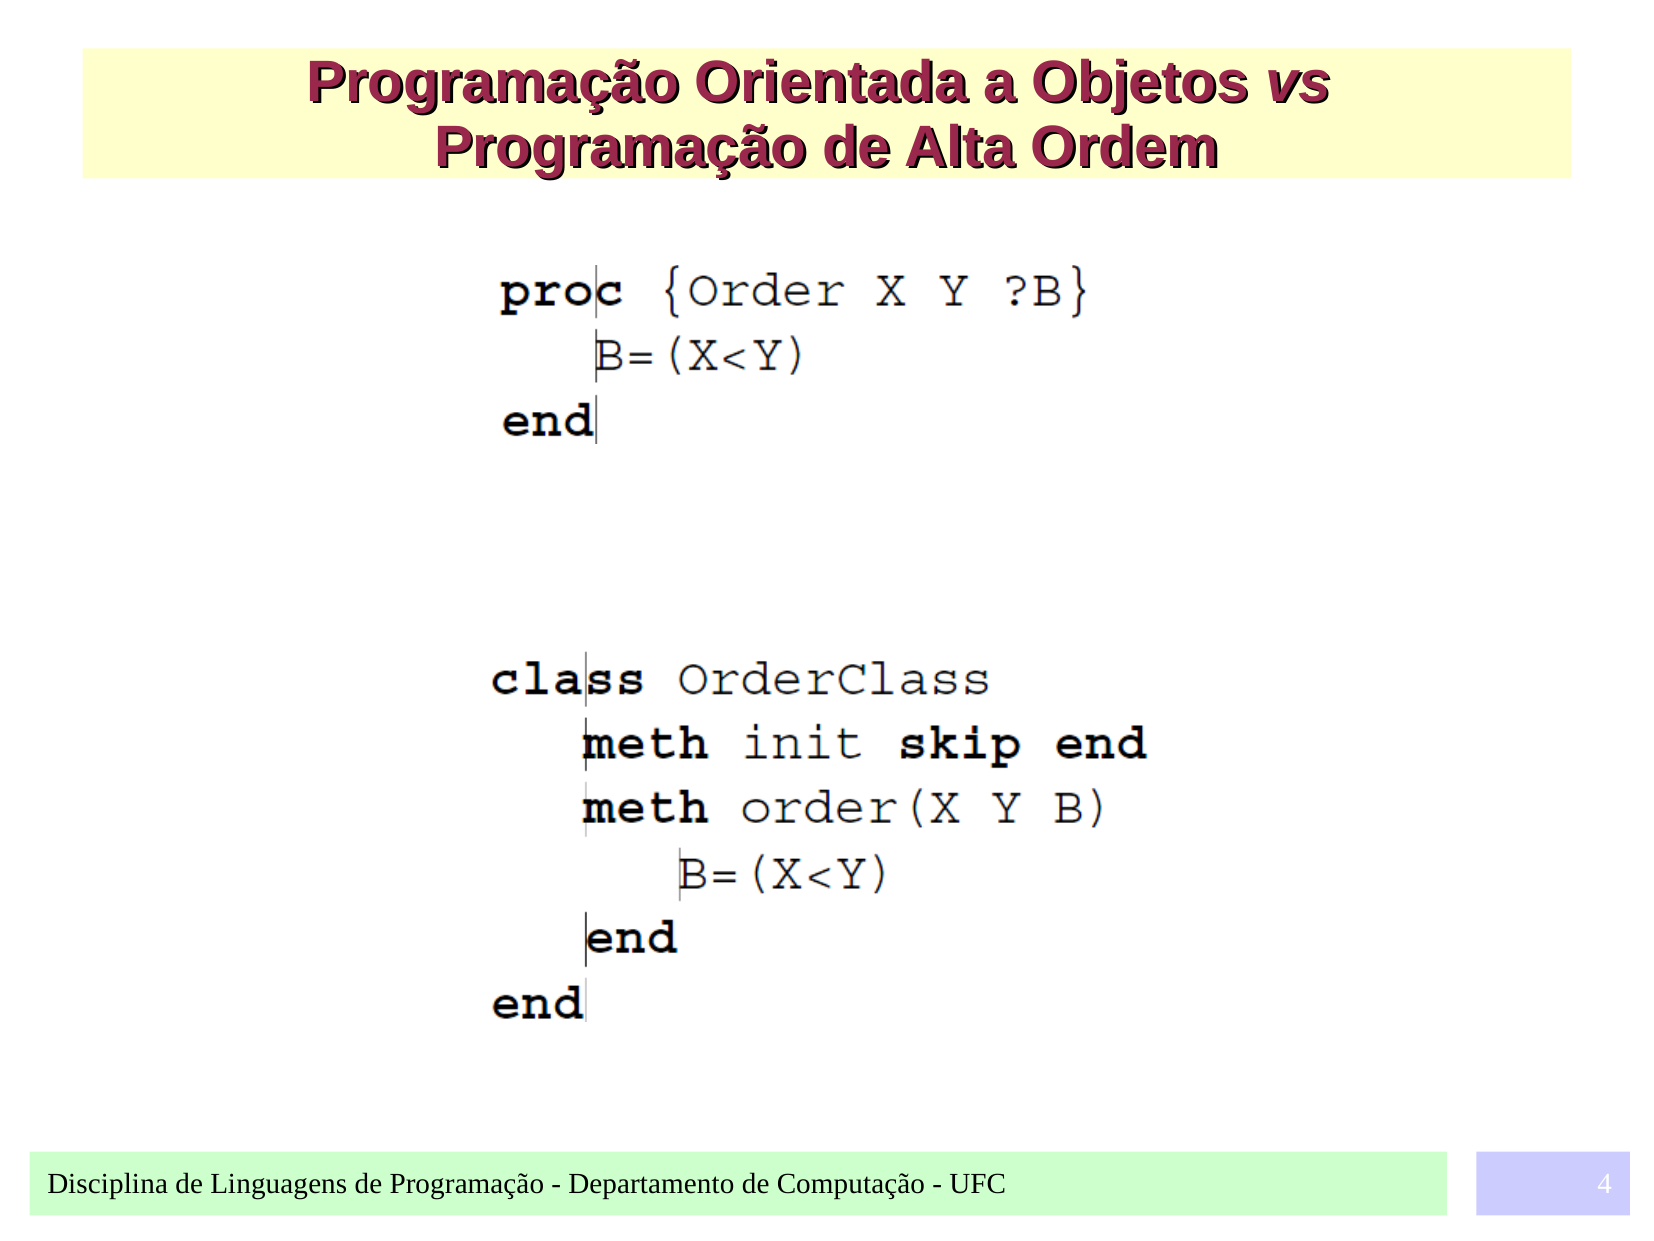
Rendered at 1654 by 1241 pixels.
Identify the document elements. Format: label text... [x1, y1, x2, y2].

title Programação Orientada a Objetos vs Programação de Alta Ordem [82, 48, 1571, 179]
picture [494, 265, 1093, 444]
picture [479, 649, 1152, 1022]
